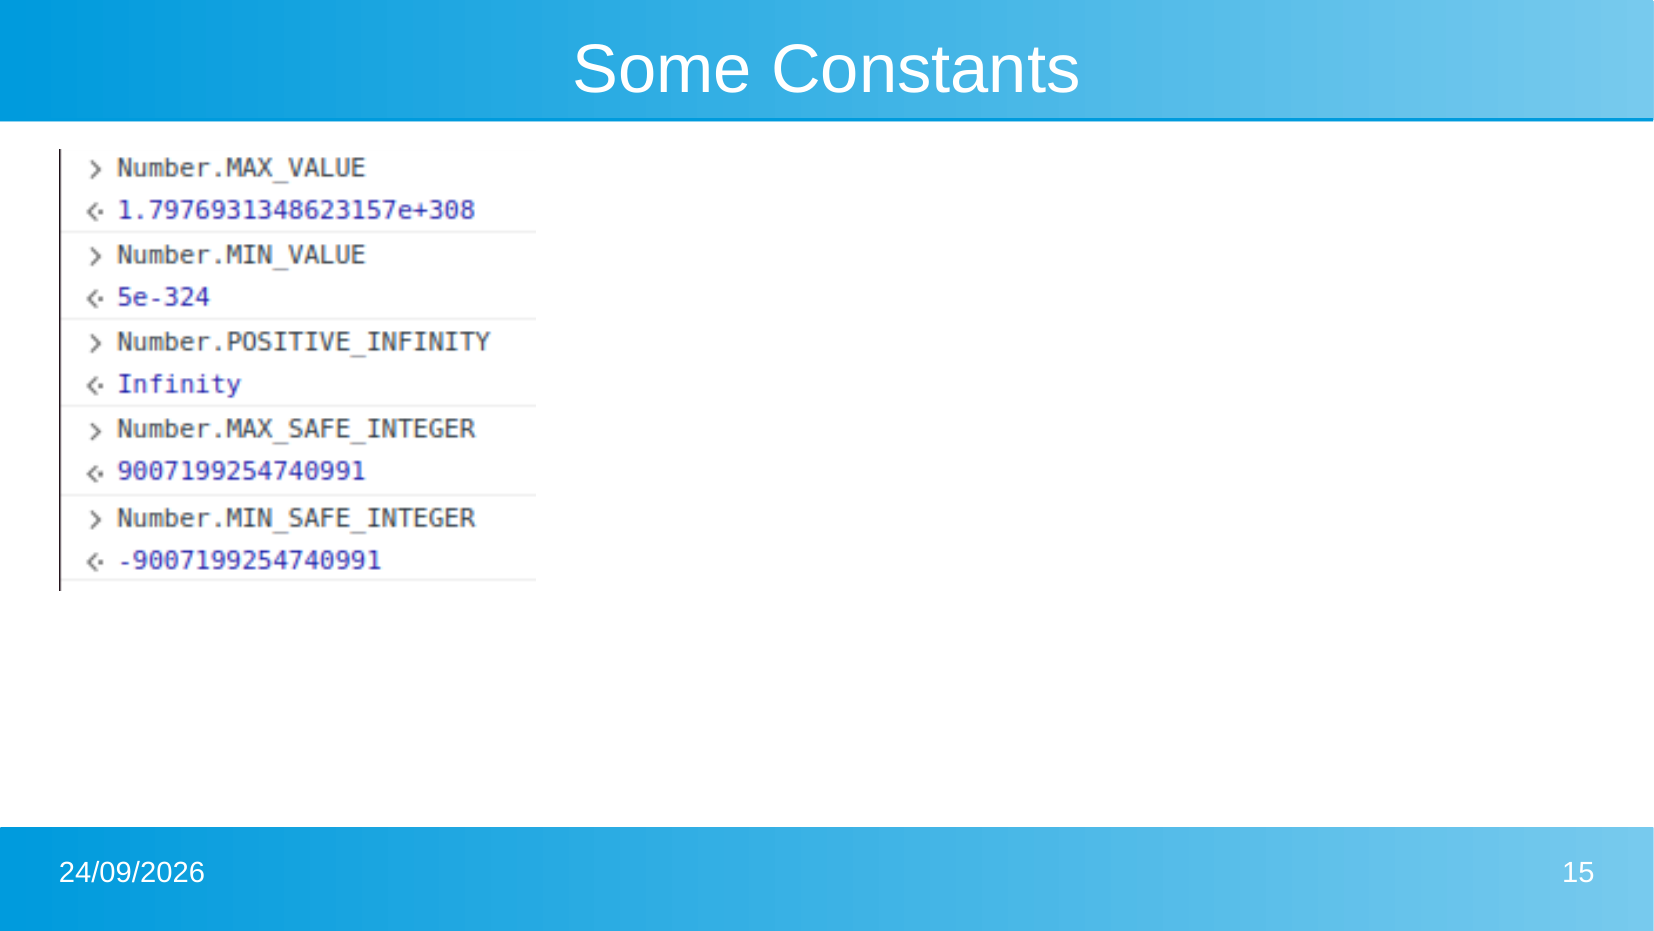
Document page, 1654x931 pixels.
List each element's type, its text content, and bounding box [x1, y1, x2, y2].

picture [59, 149, 536, 591]
title Some Constants [59, 29, 1595, 108]
